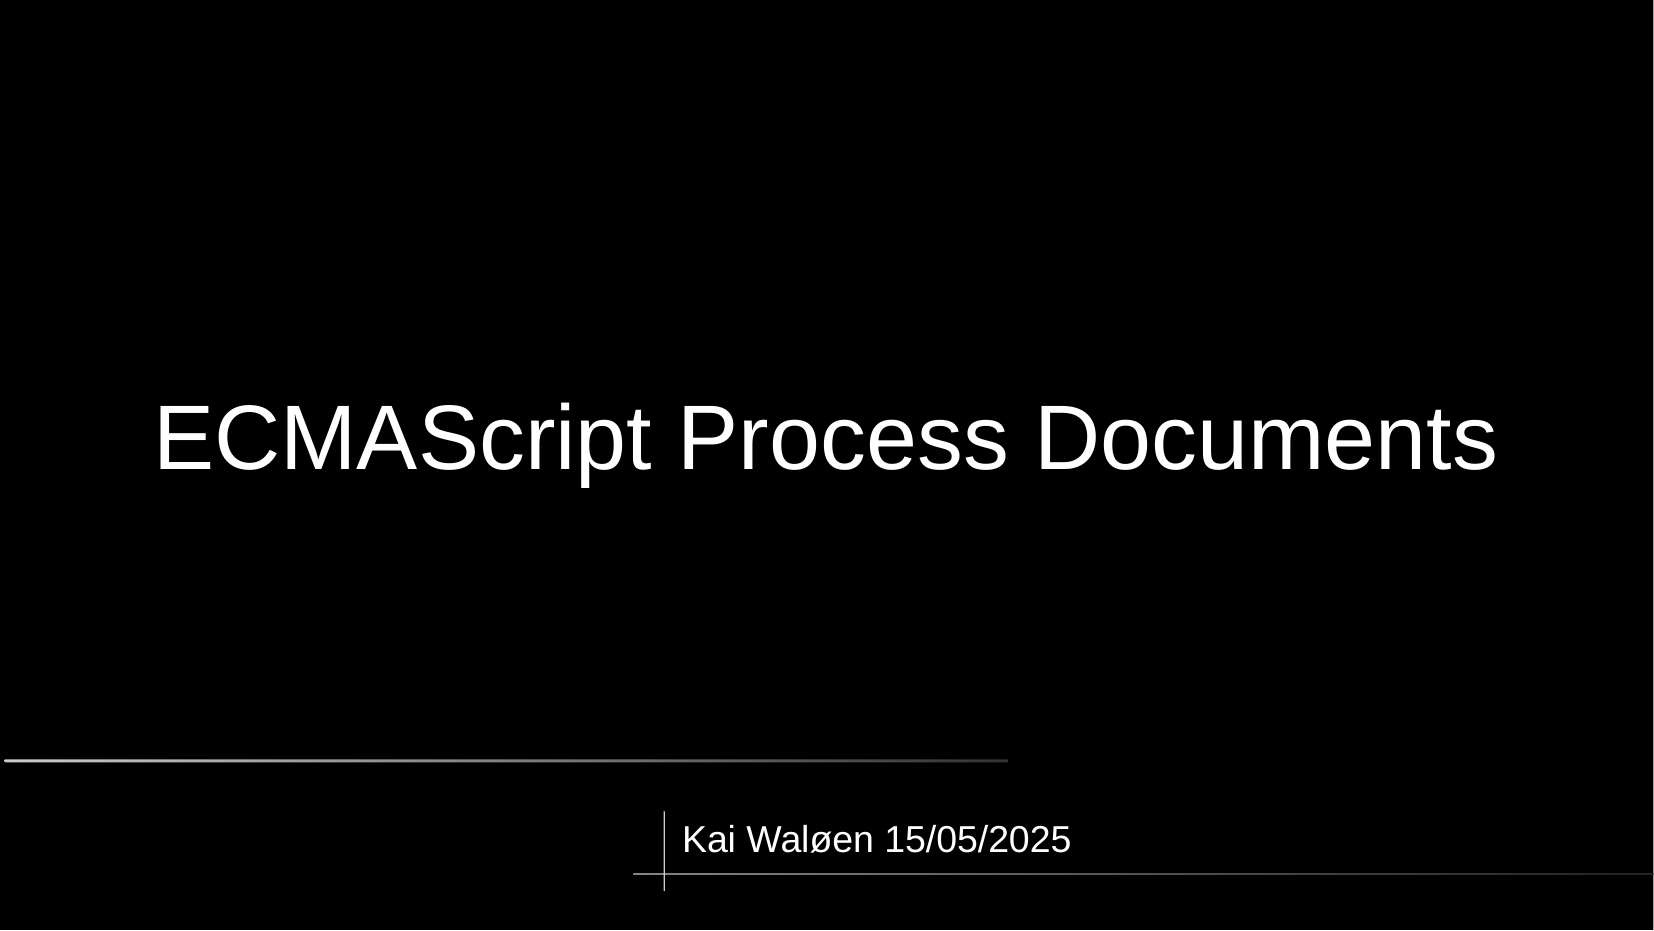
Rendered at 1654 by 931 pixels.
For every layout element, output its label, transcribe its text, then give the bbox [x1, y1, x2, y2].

text_box Kai Waløen 15/05/2025 [667, 811, 1109, 869]
title ECMAScript Process Documents [88, 383, 1565, 492]
